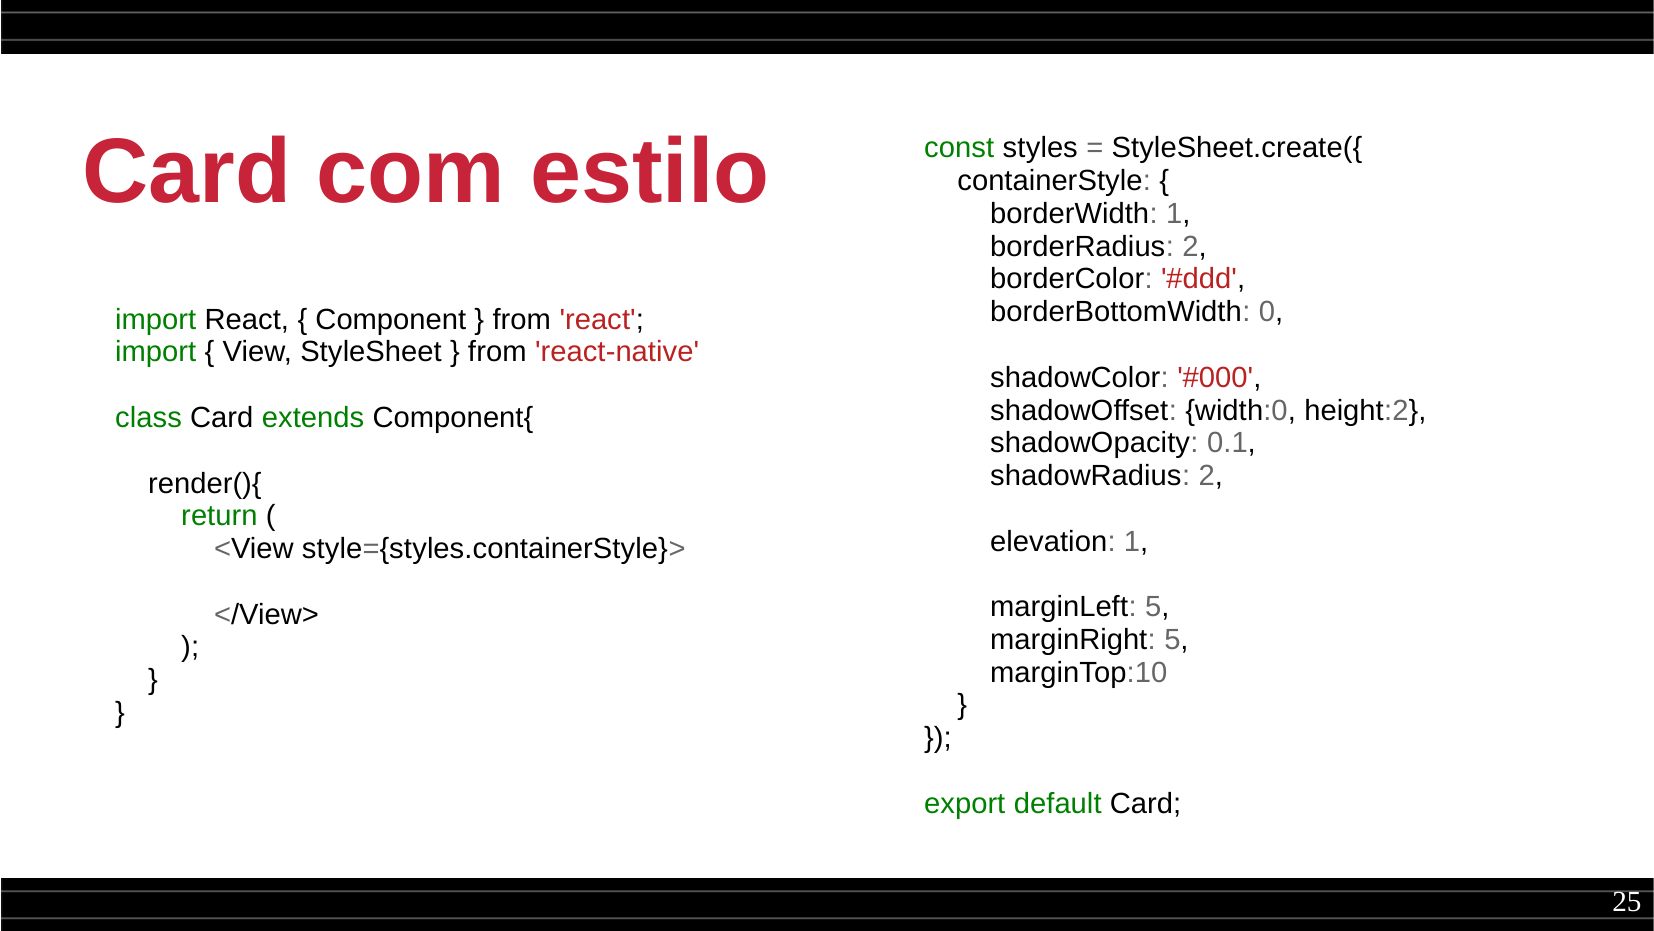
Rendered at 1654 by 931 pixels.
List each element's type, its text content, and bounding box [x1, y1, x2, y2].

title Card com estilo [82, 92, 1571, 249]
picture [1, 0, 1654, 54]
picture [1, 878, 1654, 931]
text_box import React, { Component } from 'react'; import { View, StyleSheet } from 'react-native' class Card extends Component{ render(){ return ( <View style={styles.containerStyle}> </View> ); } } [100, 295, 739, 745]
text_box const styles = StyleSheet.create({ containerStyle: { borderWidth: 1, borderRadius: 2, borderColor: '#ddd', borderBottomWidth: 0, shadowColor: '#000', shadowOffset: {width:0, height:2}, shadowOpacity: 0.1, shadowRadius: 2, elevation: 1, marginLeft: 5, marginRight: 5, marginTop:10 } }); export default Card; [909, 124, 1548, 828]
